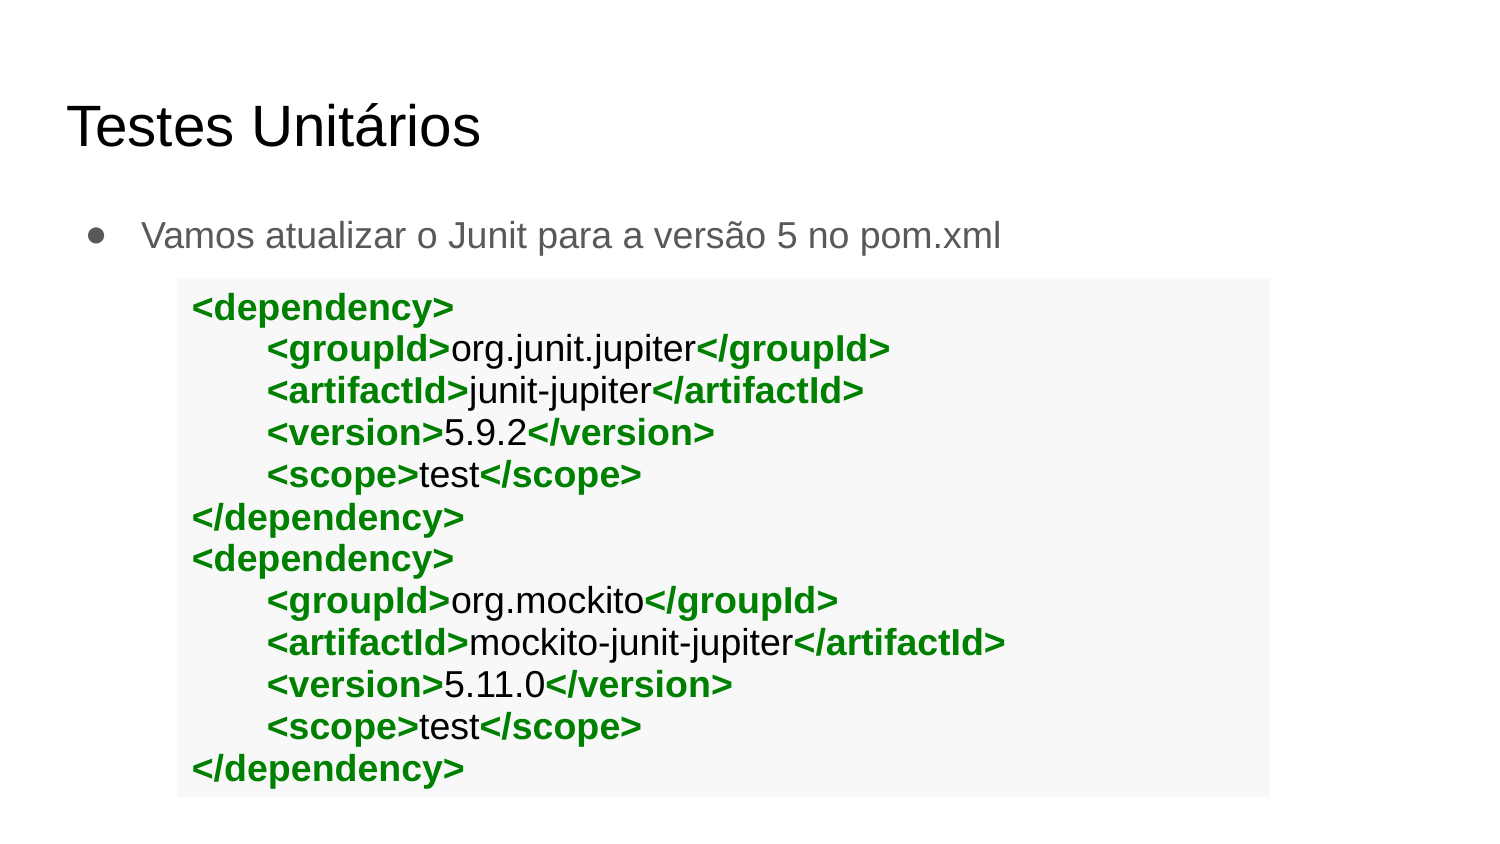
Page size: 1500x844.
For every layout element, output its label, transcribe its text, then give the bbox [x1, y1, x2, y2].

text_box <dependency> <groupId>org.junit.jupiter</groupId> <artifactId>junit-jupiter</artifactId> <version>5.9.2</version> <scope>test</scope> </dependency> <dependency> <groupId>org.mockito</groupId> <artifactId>mockito-junit-jupiter</artifactId> <version>5.11.0</version> <scope>test</scope> </dependency> [177, 278, 1270, 798]
title Testes Unitários [51, 72, 1449, 167]
list Vamos atualizar o Junit para a versão 5 no pom.xml [51, 189, 1489, 750]
